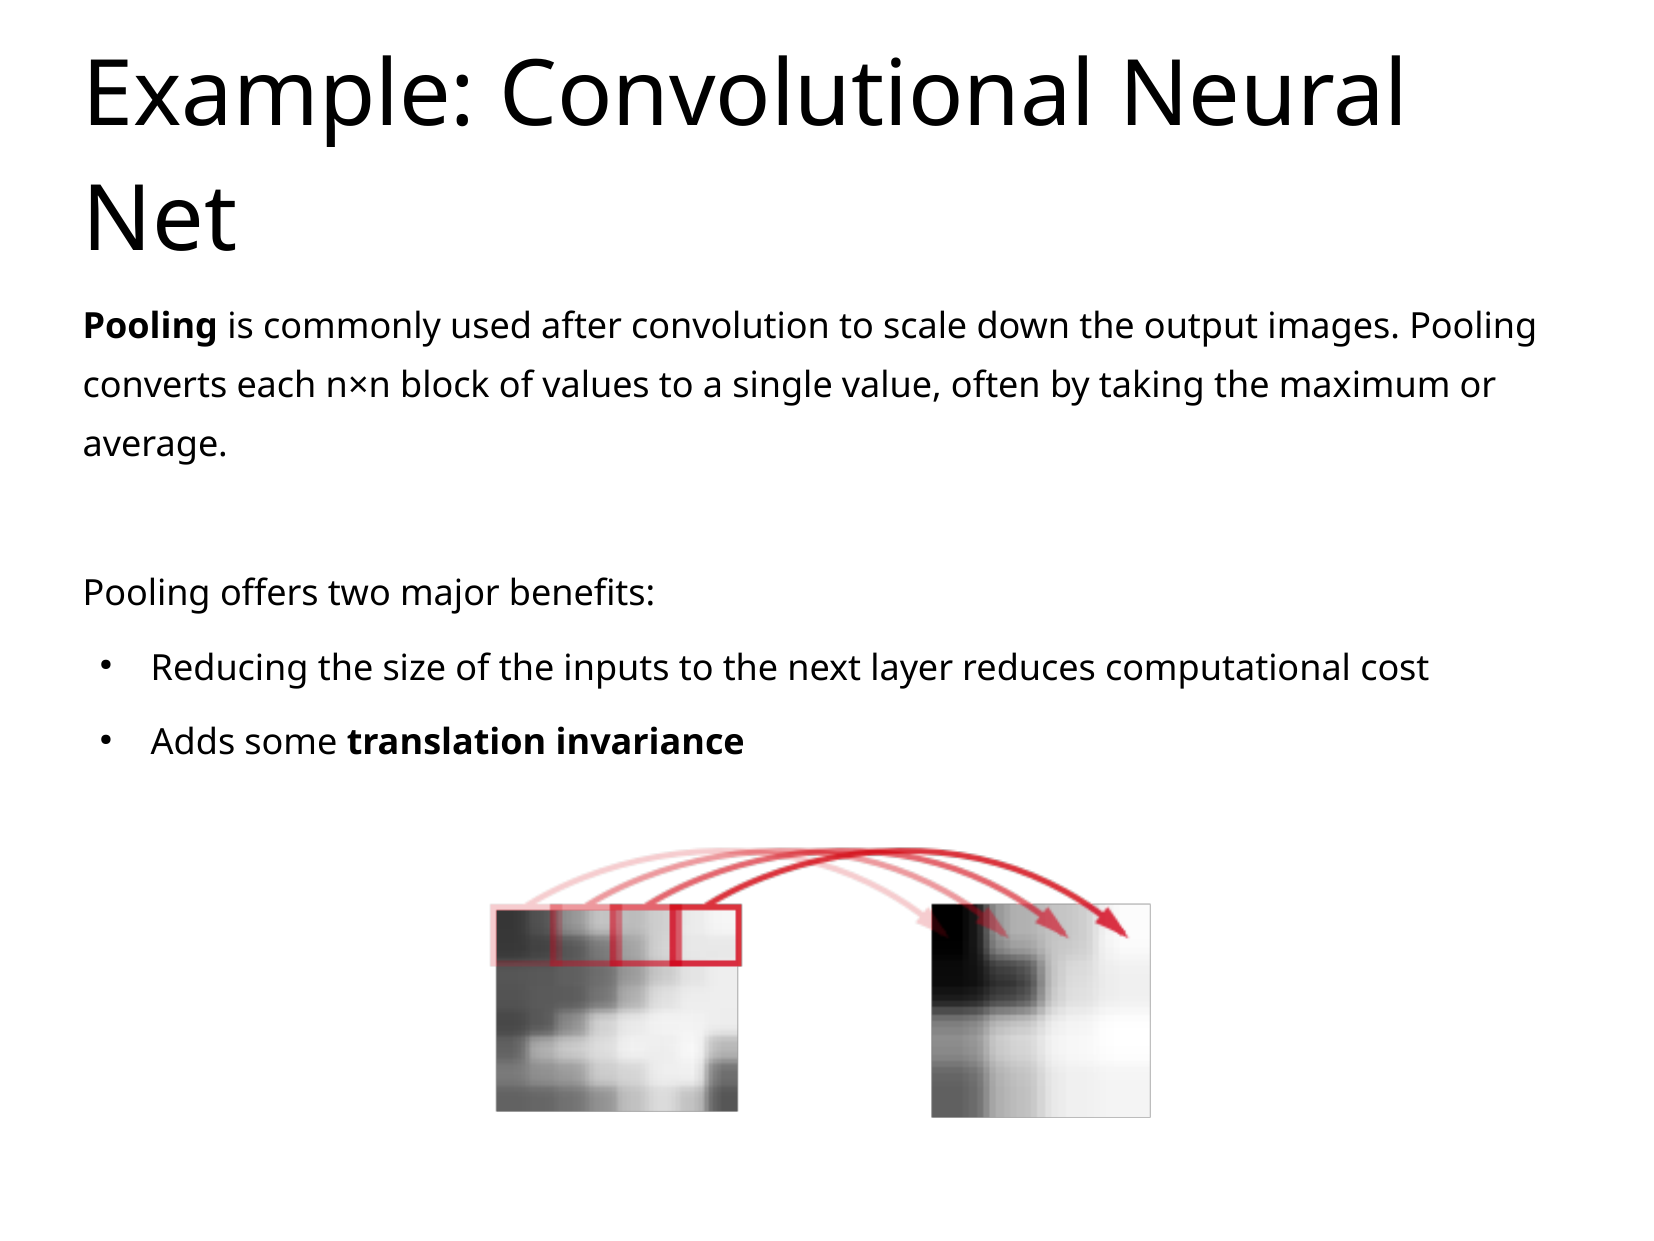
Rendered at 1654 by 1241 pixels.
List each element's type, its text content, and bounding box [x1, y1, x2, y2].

list Pooling is commonly used after convolution to scale down the output images. Pooling converts each n×n block of values to a single value, often by taking the maximum or average. Pooling offers two major benefits: Reducing the size of the inputs to the next layer reduces computational cost Adds some translation invariance [82, 290, 1571, 766]
title Example: Convolutional Neural Net [82, 49, 1571, 257]
picture [210, 824, 1186, 1241]
